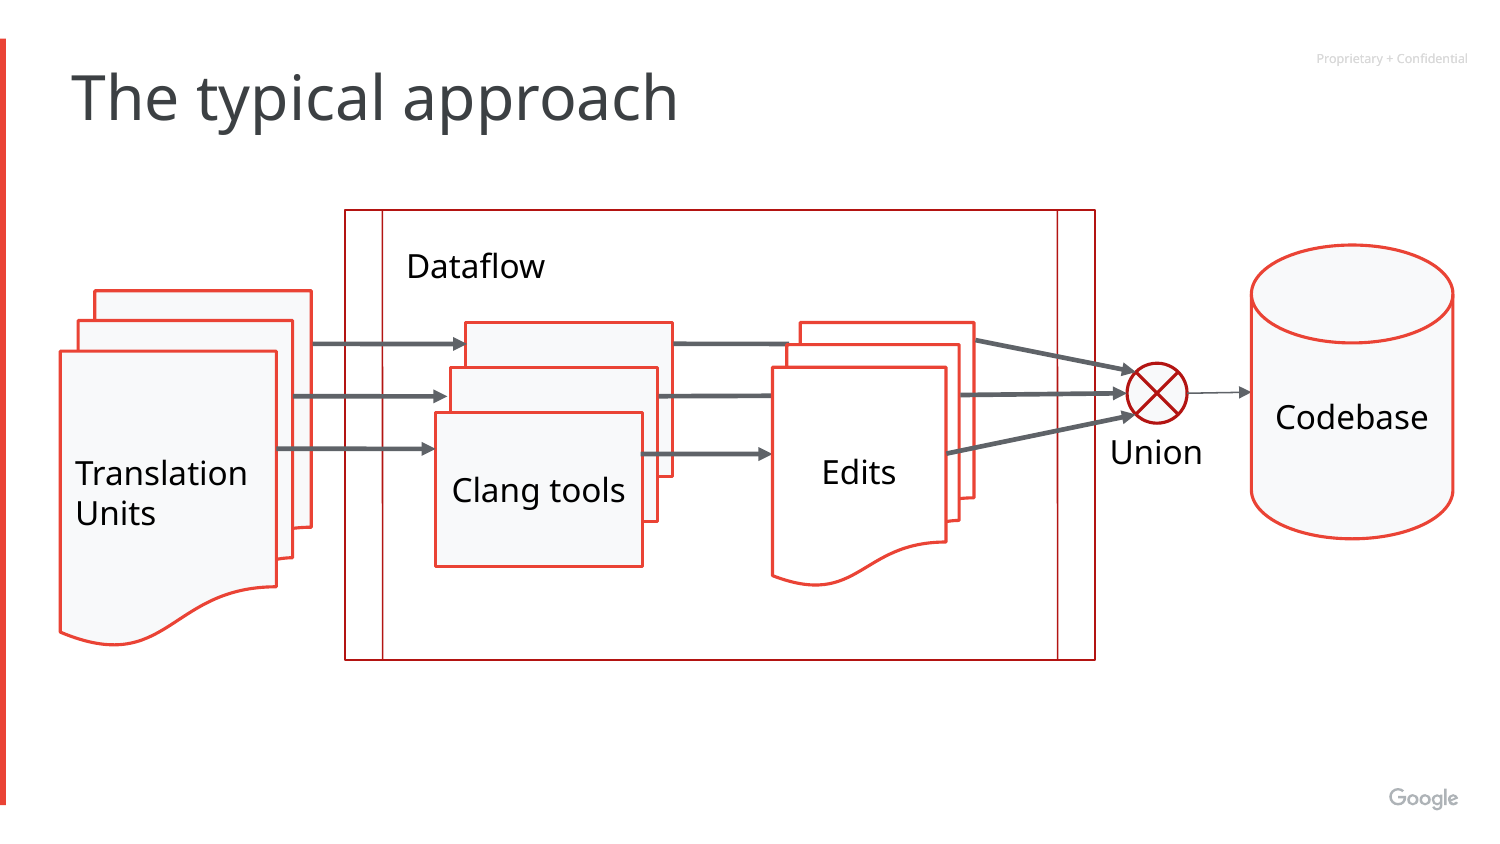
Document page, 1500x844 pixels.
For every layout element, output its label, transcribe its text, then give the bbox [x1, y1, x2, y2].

text_box Edits [772, 322, 975, 585]
text_box [1127, 363, 1187, 416]
text_box Codebase [1251, 245, 1453, 539]
text_box Clang tools [435, 412, 643, 567]
text_box Union [1094, 416, 1220, 487]
text_box [450, 322, 673, 451]
text_box [643, 457, 673, 522]
text_box Translation Units [60, 290, 312, 645]
title The typical approach [56, 43, 1336, 112]
text_box Dataflow [390, 230, 570, 301]
